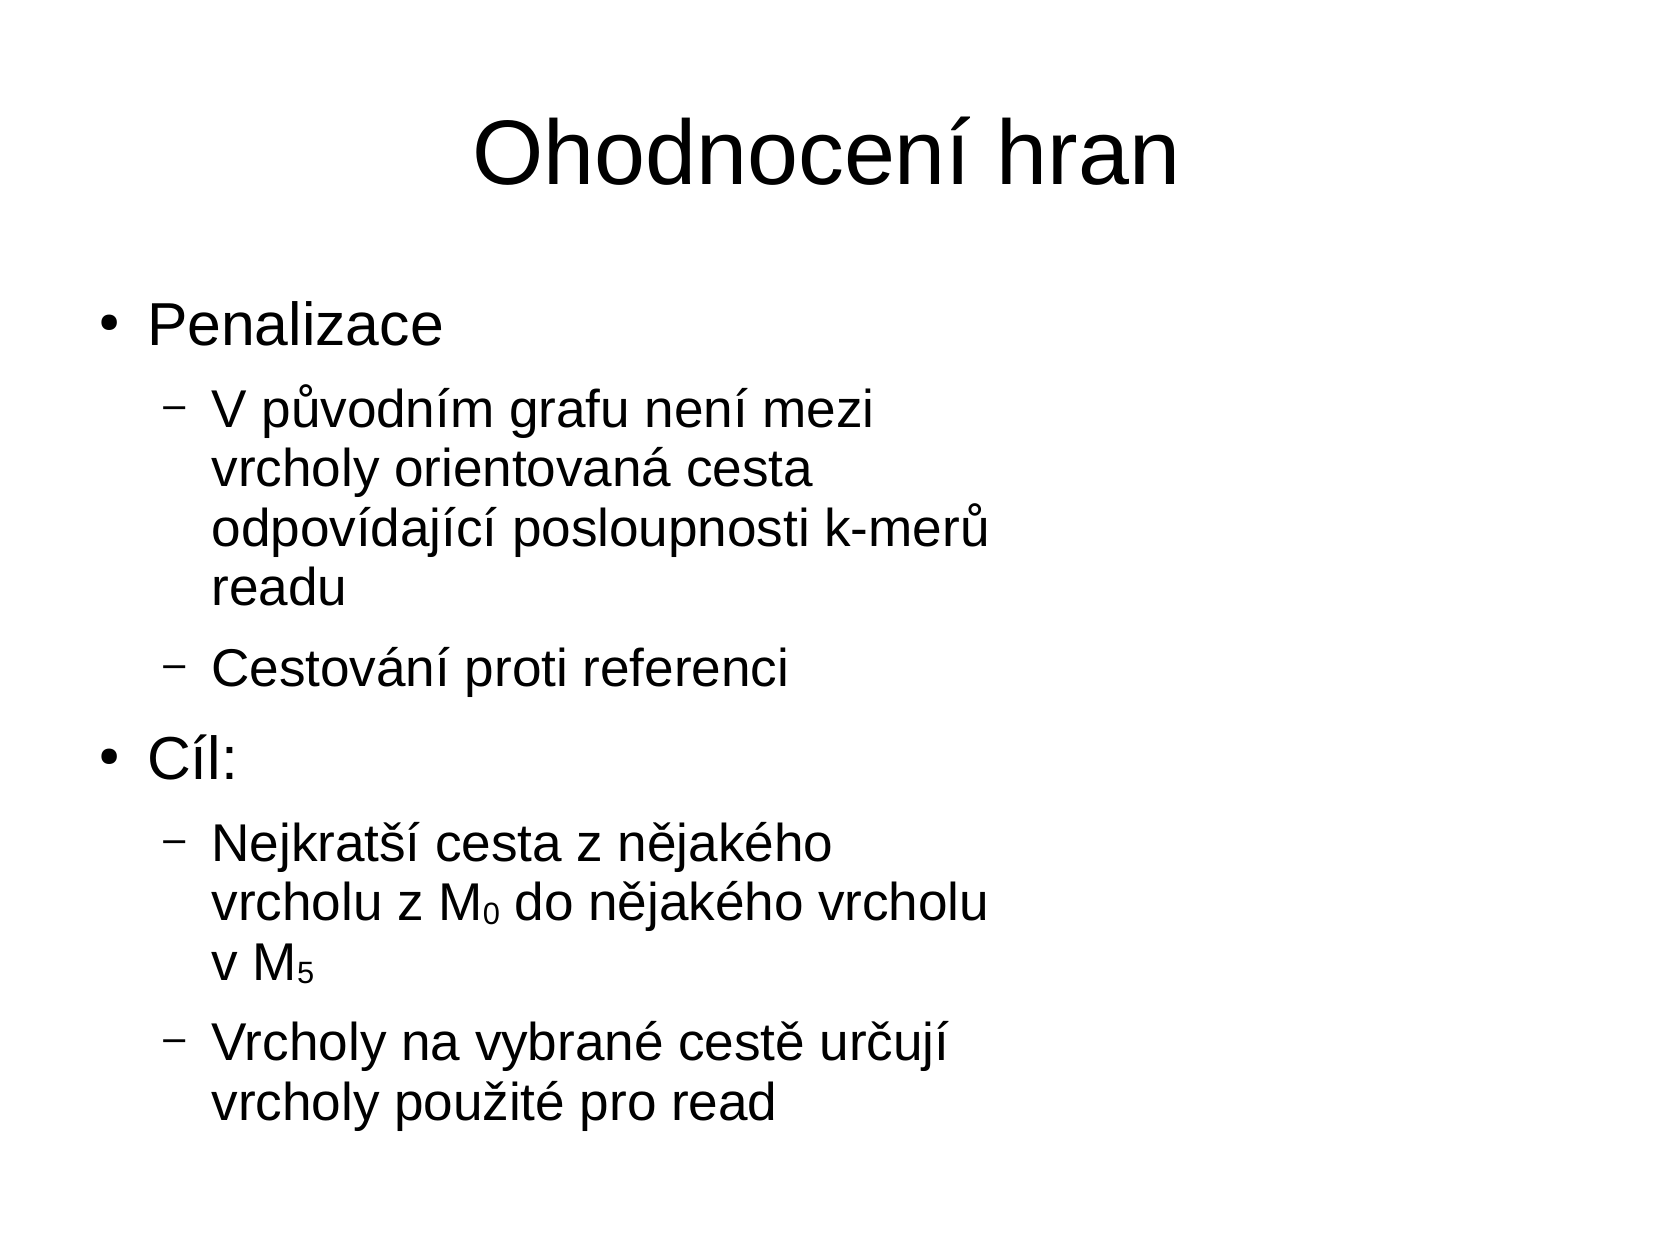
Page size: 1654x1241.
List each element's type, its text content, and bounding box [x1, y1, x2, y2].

list Penalizace V původním grafu není mezi vrcholy orientovaná cesta odpovídající posloupnosti k-merů readu Cestování proti referenci Cíl: Nejkratší cesta z nějakého vrcholu z M0 do nějakého vrcholu v M5 Vrcholy na vybrané cestě určují vrcholy použité pro read [82, 290, 1016, 1134]
title Ohodnocení hran [82, 49, 1571, 257]
